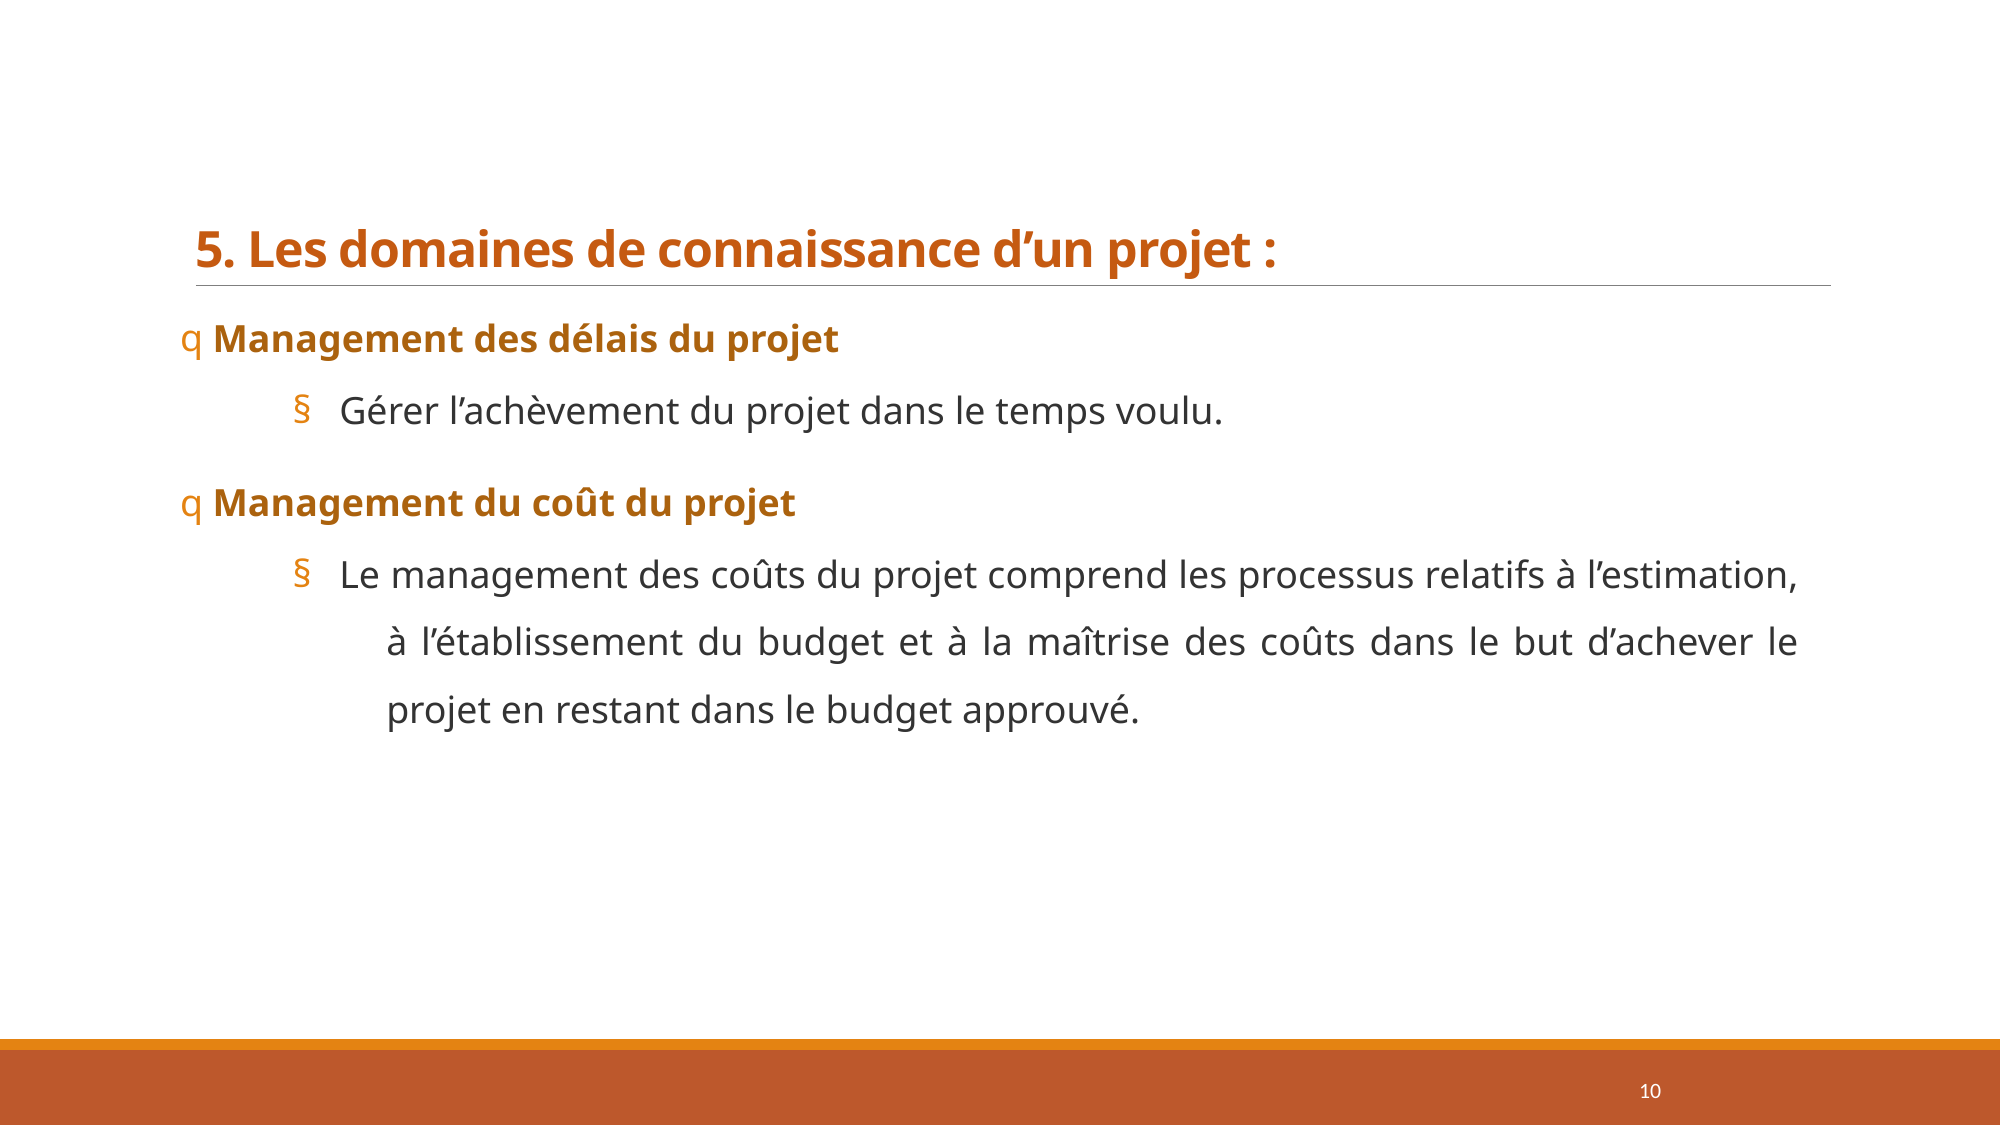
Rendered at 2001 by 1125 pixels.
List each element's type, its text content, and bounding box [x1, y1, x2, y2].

text_box [1624, 1059, 1840, 1120]
title 5. Les domaines de connaissance d’un projet : [180, 47, 1831, 286]
list Management des délais du projet Gérer l’achèvement du projet dans le temps voulu. Management du coût du projet Le management des coûts du projet comprend les processus relatifs à l’estimation, à l’établissement du budget et à la maîtrise des coûts dans le but d’achever le projet en restant dans le budget approuvé. [180, 285, 1801, 963]
